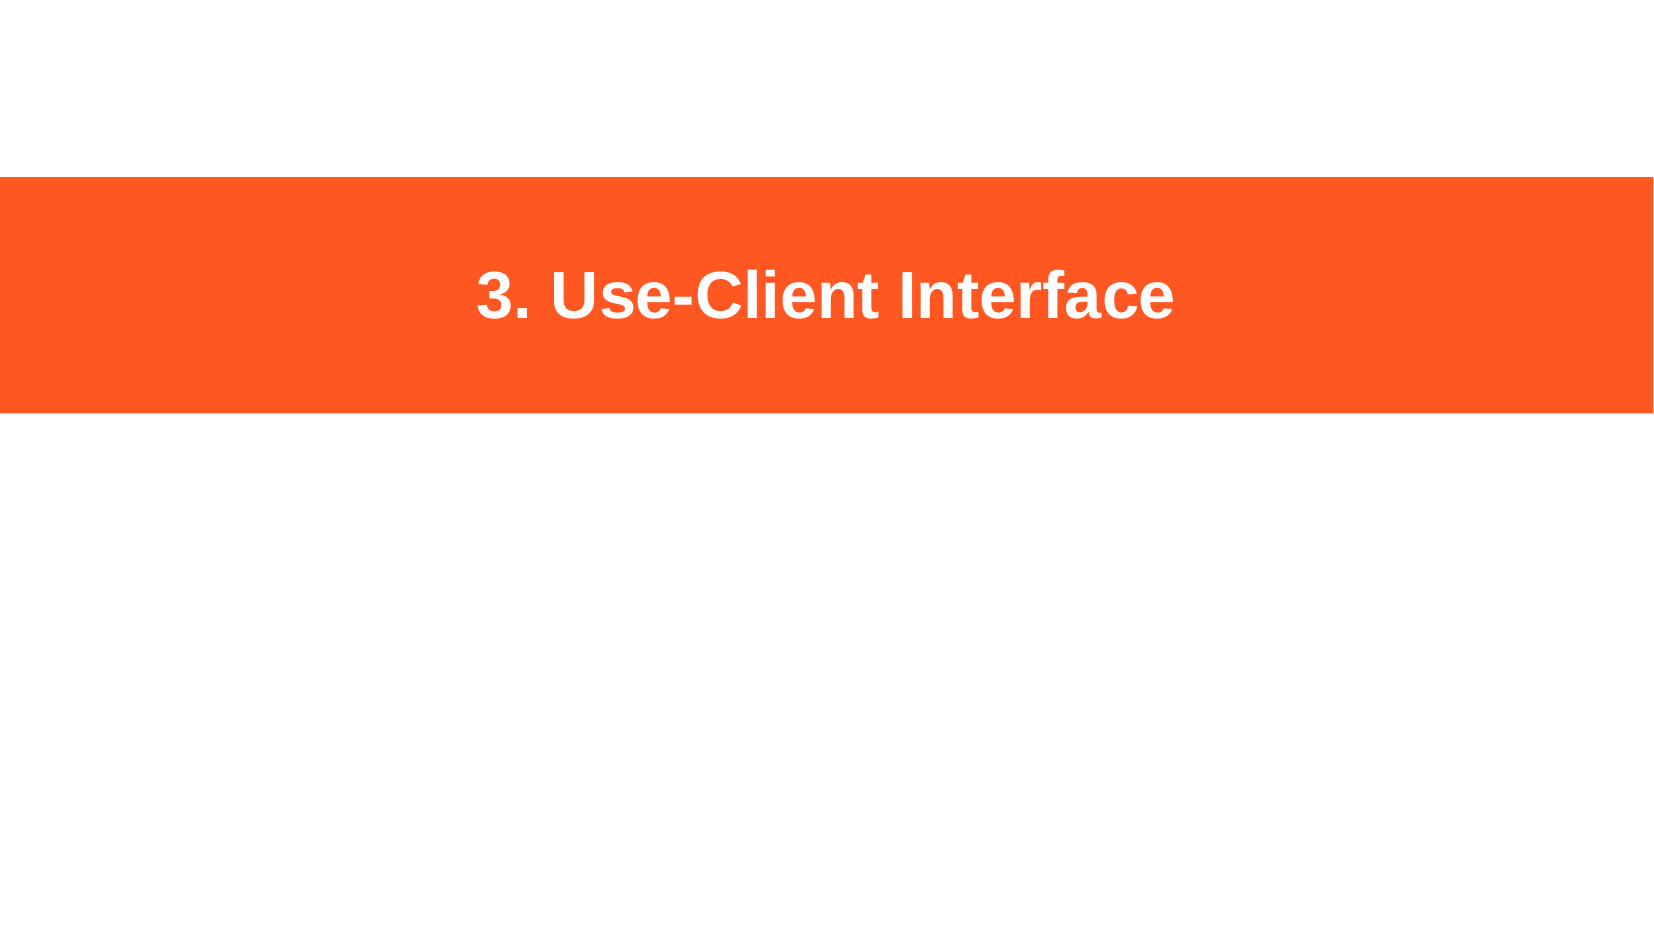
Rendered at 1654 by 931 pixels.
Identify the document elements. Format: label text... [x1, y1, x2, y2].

title 3. Use-Client Interface [0, 177, 1654, 414]
